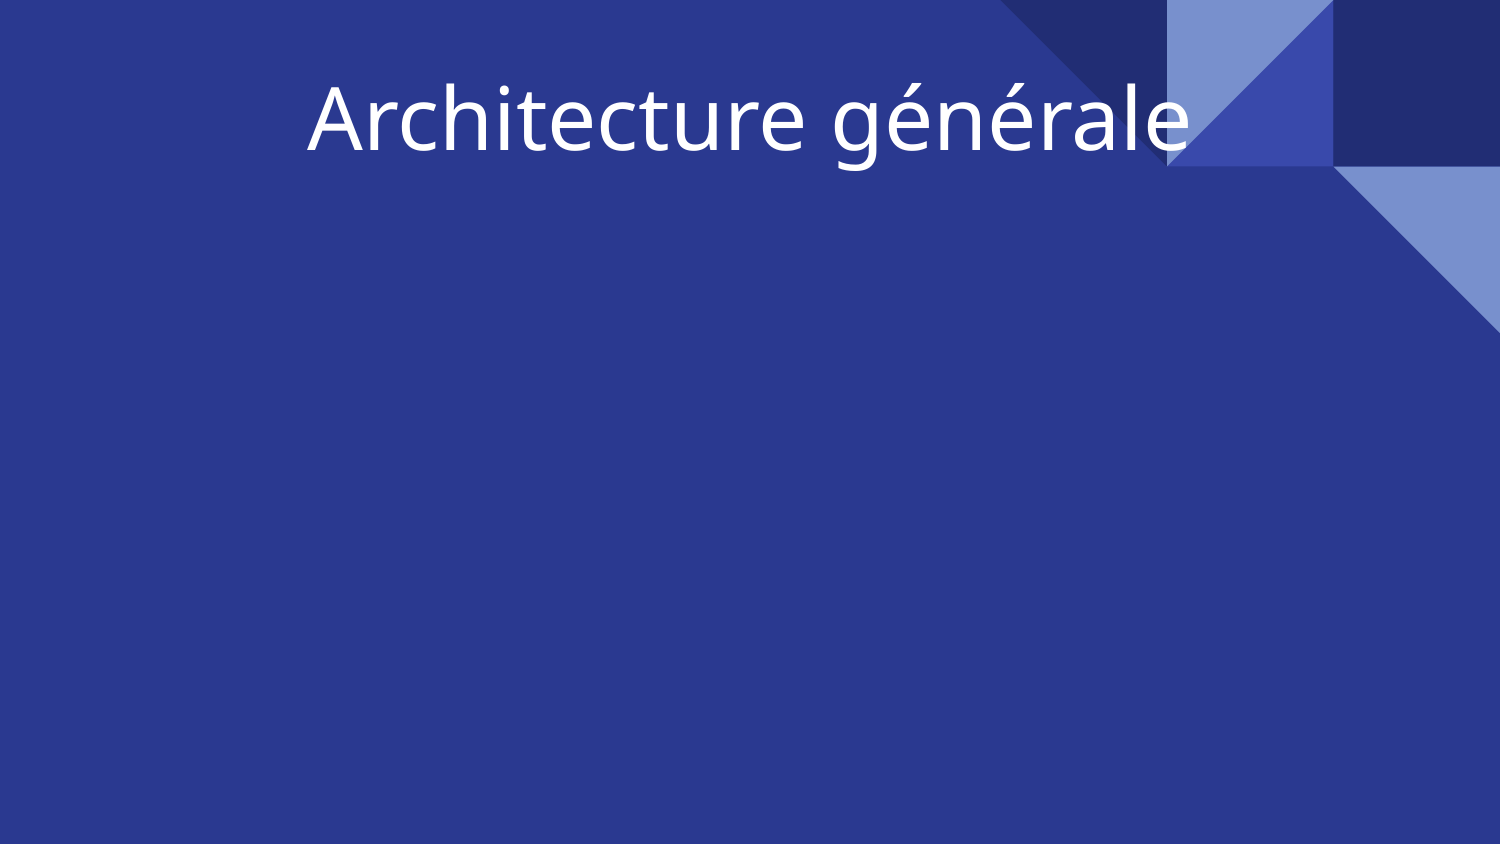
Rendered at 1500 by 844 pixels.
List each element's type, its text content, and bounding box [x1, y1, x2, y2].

title Architecture générale [75, 45, 1425, 184]
